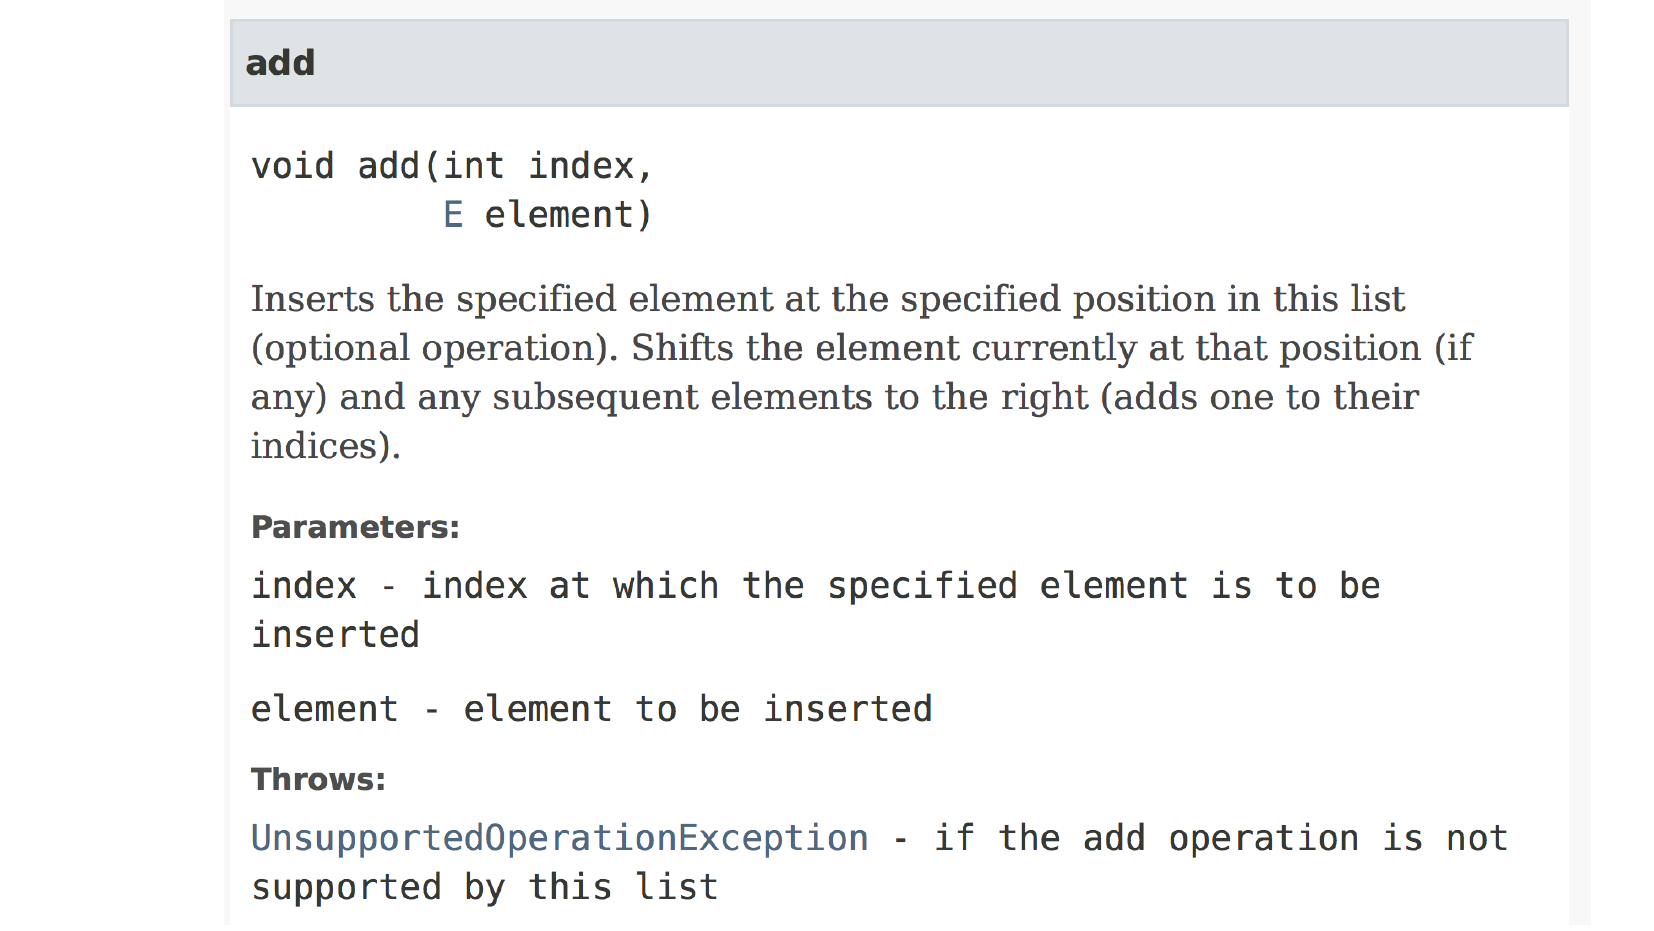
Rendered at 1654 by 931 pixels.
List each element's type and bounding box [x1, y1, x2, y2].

picture [224, 0, 1591, 925]
